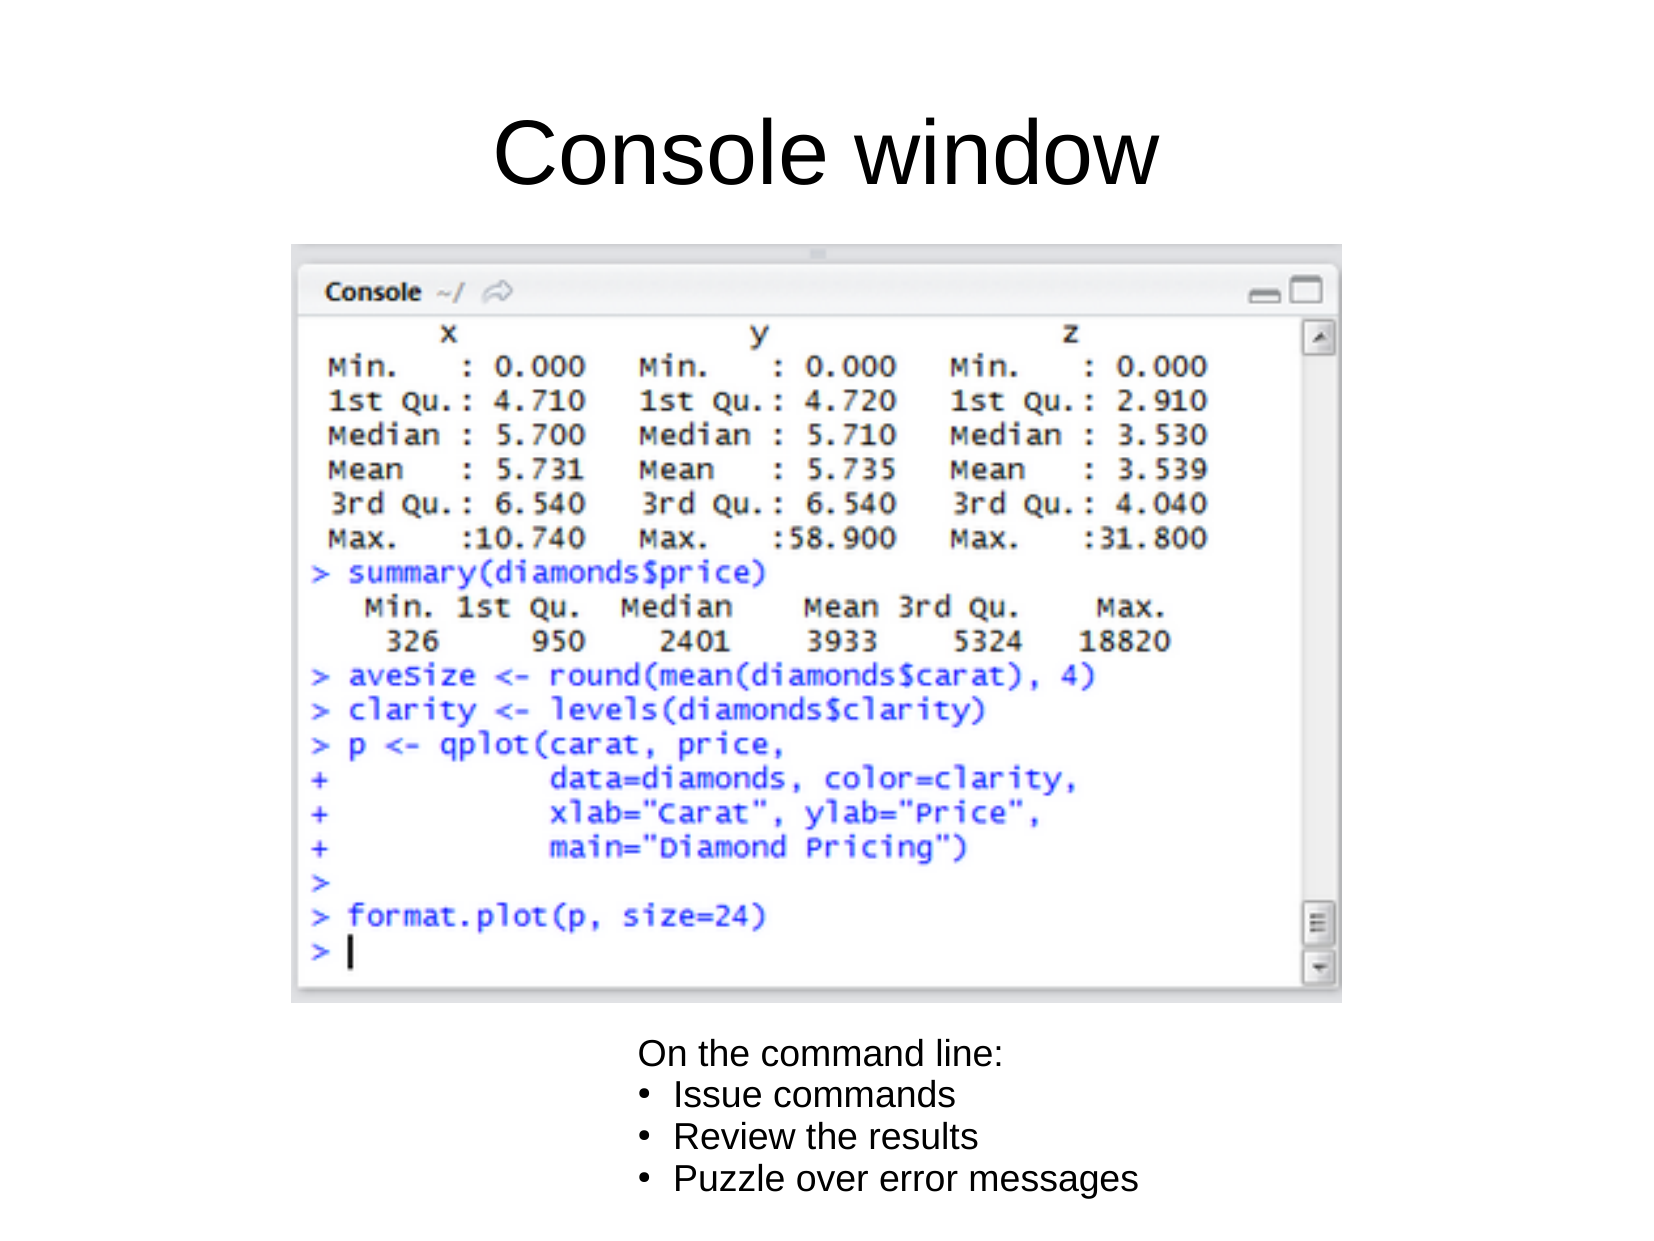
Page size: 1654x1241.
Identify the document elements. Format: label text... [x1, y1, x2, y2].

picture [291, 244, 1342, 1003]
text_box On the command line: Issue commands Review the results Puzzle over error messages [622, 1024, 1155, 1208]
title Console window [82, 49, 1571, 257]
